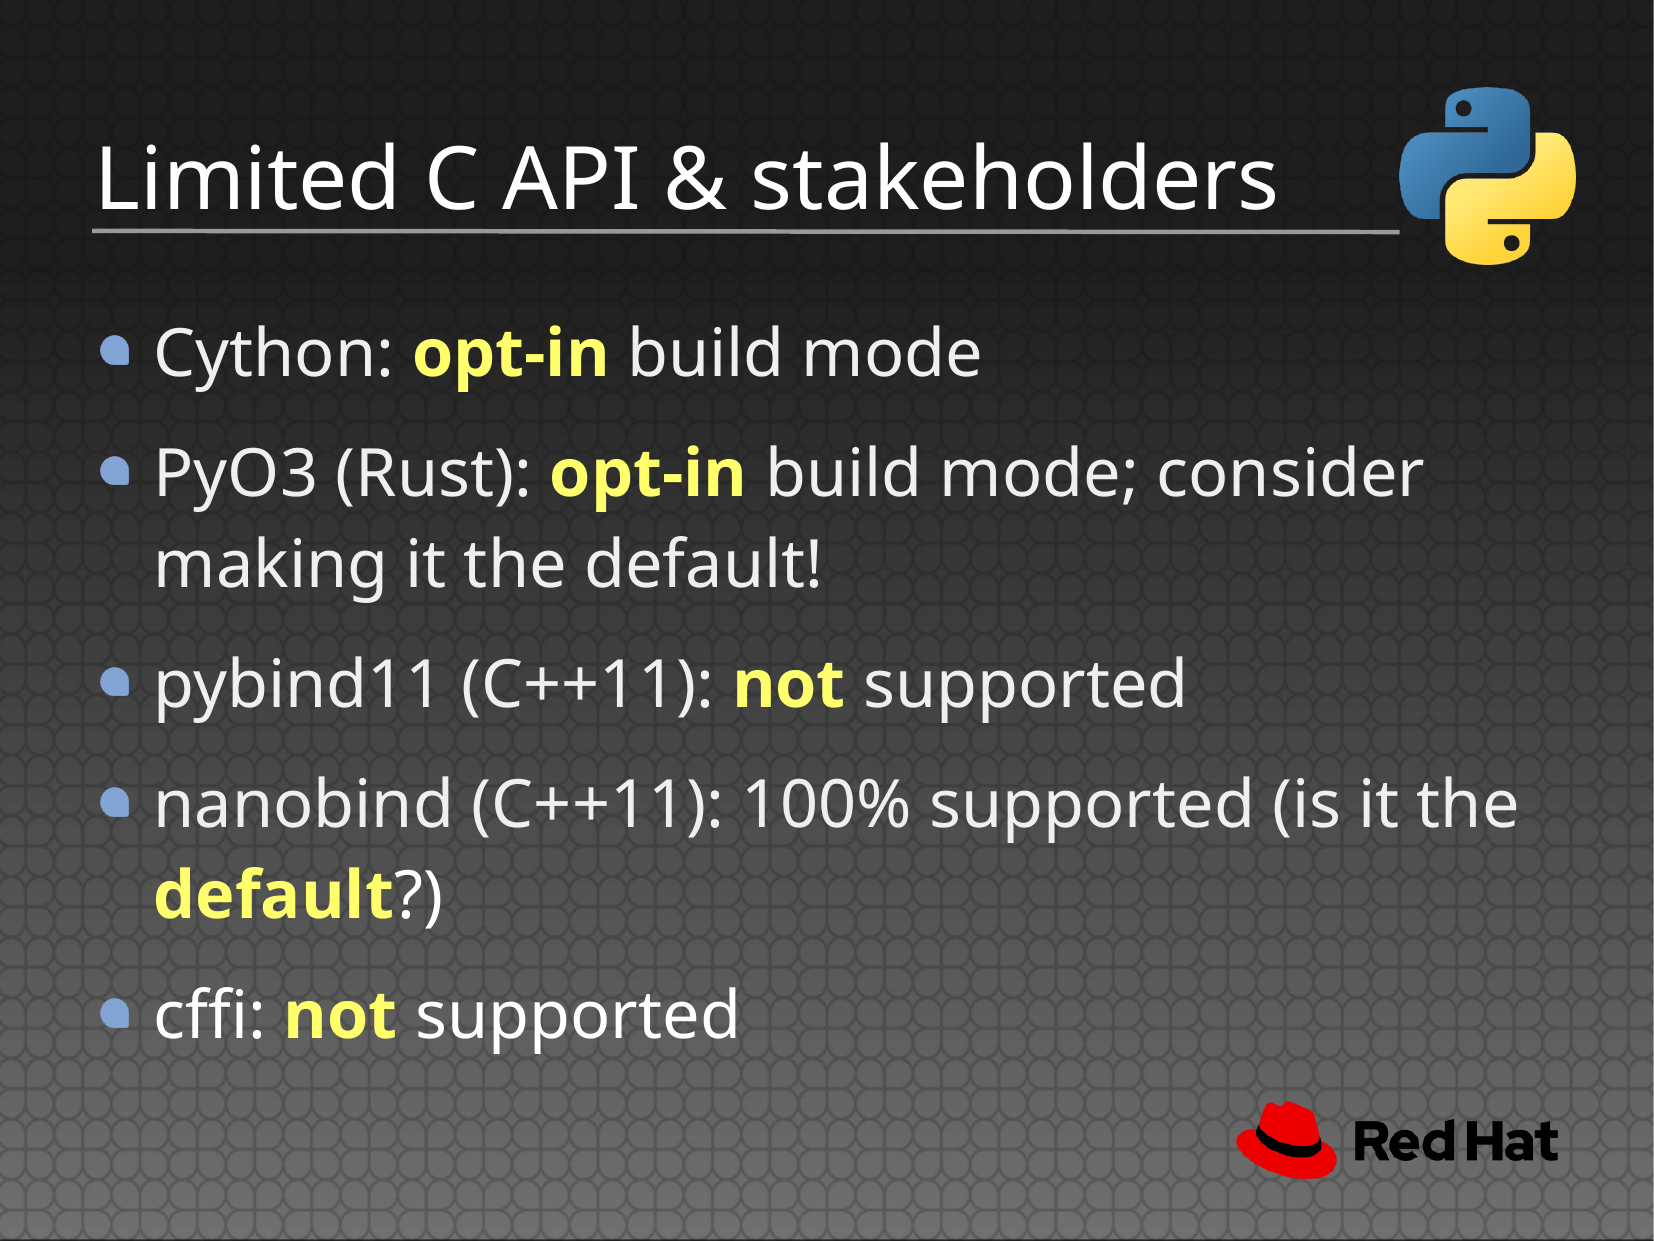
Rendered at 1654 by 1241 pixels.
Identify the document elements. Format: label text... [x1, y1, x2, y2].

picture [0, 0, 1654, 1241]
list Cython: opt-in build mode PyO3 (Rust): opt-in build mode; consider making it the default! pybind11 (C++11): not supported nanobind (C++11): 100% supported (is it the default?) cffi: not supported [82, 304, 1629, 1045]
title Limited C API & stakeholders [94, 100, 1426, 251]
